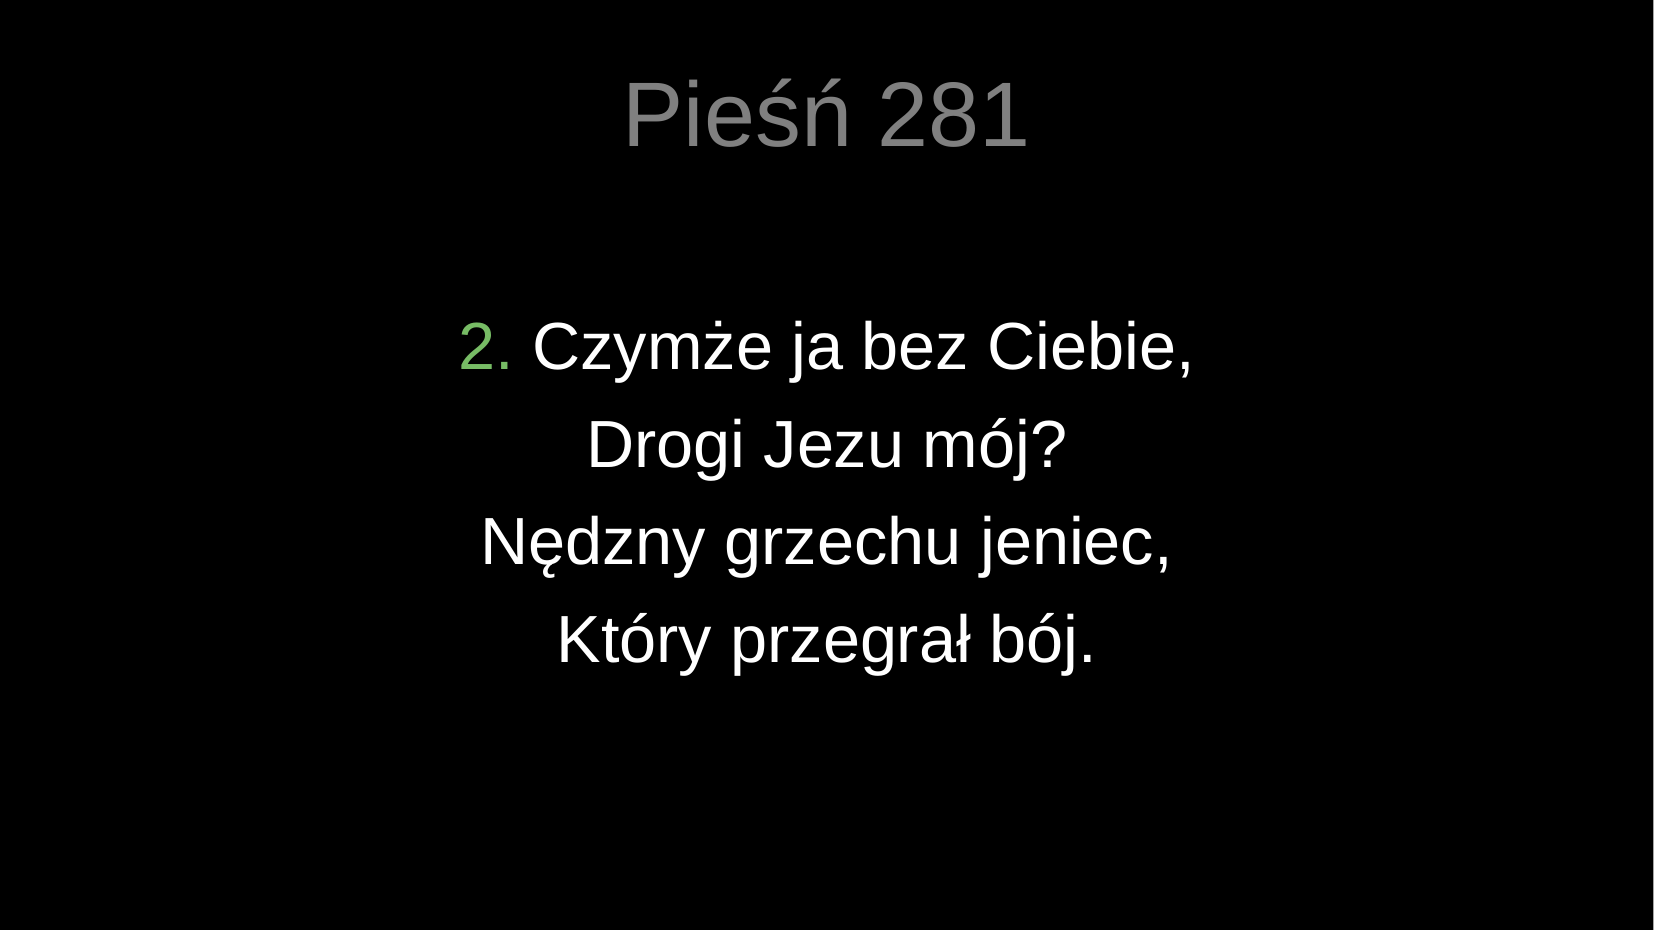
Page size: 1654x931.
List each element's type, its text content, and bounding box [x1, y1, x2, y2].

title Pieśń 281 [82, 37, 1571, 193]
subtitle 2. Czymże ja bez Ciebie, Drogi Jezu mój? Nędzny grzechu jeniec, Który przegrał bój. [82, 217, 1571, 757]
